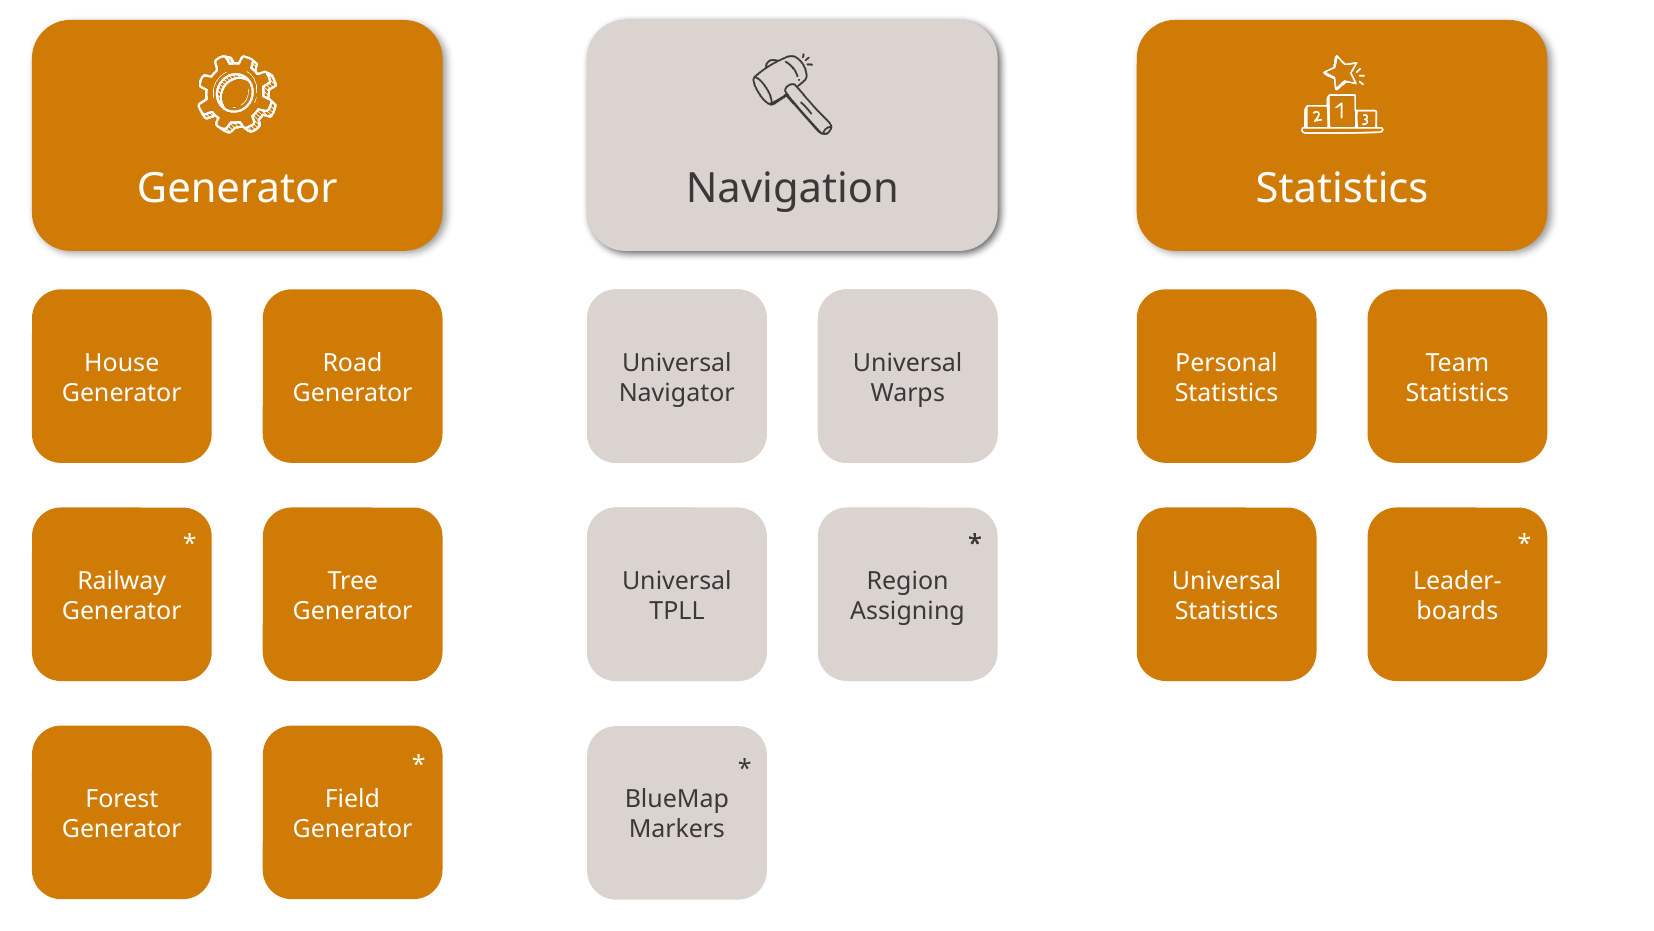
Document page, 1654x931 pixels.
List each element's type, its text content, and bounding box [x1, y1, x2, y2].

text_box Railway Generator [31, 507, 212, 682]
text_box Team Statistics [1367, 289, 1548, 463]
text_box * [1503, 520, 1535, 565]
text_box Tree Generator [262, 507, 443, 682]
text_box Universal Warps [817, 289, 998, 463]
text_box Road Generator [262, 289, 443, 463]
text_box Personal Statistics [1136, 289, 1317, 463]
text_box [586, 19, 998, 214]
text_box [1137, 219, 1547, 251]
text_box Forest Generator [31, 725, 212, 900]
text_box Universal Navigator [587, 289, 767, 463]
text_box * [397, 740, 429, 786]
text_box Leader- boards [1367, 507, 1548, 682]
text_box * [168, 520, 200, 565]
text_box Generator [31, 153, 443, 219]
text_box Navigation [587, 153, 998, 219]
picture [194, 51, 280, 137]
text_box [32, 219, 442, 251]
text_box Universal Statistics [1136, 507, 1317, 682]
text_box [1136, 19, 1548, 153]
picture [1299, 51, 1385, 137]
text_box * [723, 744, 755, 790]
text_box BlueMap Markers [587, 726, 767, 900]
picture [749, 51, 835, 137]
text_box Statistics [1136, 153, 1548, 219]
text_box * [953, 520, 985, 565]
text_box Region Assigning [817, 507, 998, 682]
text_box Field Generator [262, 725, 443, 900]
text_box [31, 19, 443, 153]
text_box House Generator [31, 289, 212, 463]
text_box Universal TPLL [587, 507, 767, 682]
text_box [587, 219, 997, 251]
